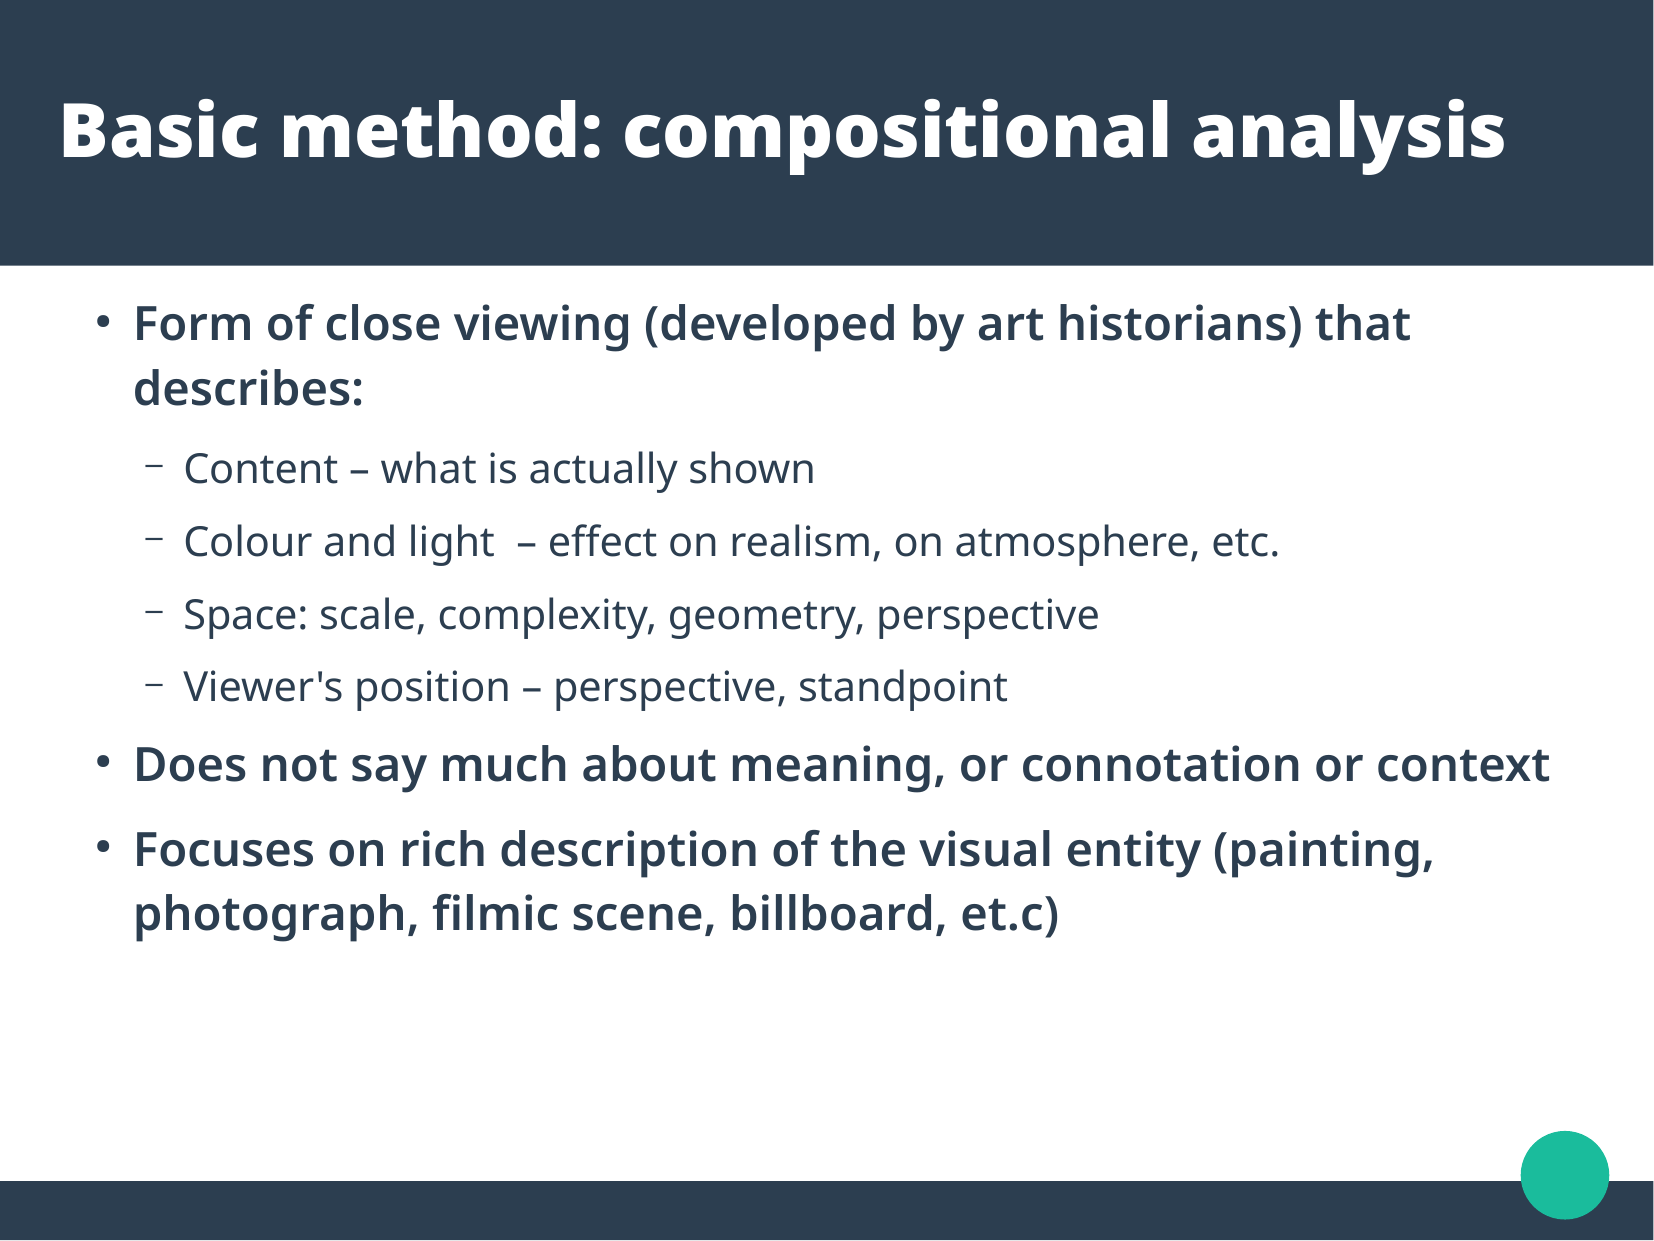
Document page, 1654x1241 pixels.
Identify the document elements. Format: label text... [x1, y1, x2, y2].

title Basic method: compositional analysis [59, 49, 1595, 207]
list Form of close viewing (developed by art historians) that describes: Content – what is actually shown Colour and light – effect on realism, on atmosphere, etc. Space: scale, complexity, geometry, perspective Viewer's position – perspective, standpoint Does not say much about meaning, or connotation or context Focuses on rich description of the visual entity (painting, photograph, filmic scene, billboard, et.c) [82, 290, 1571, 1010]
